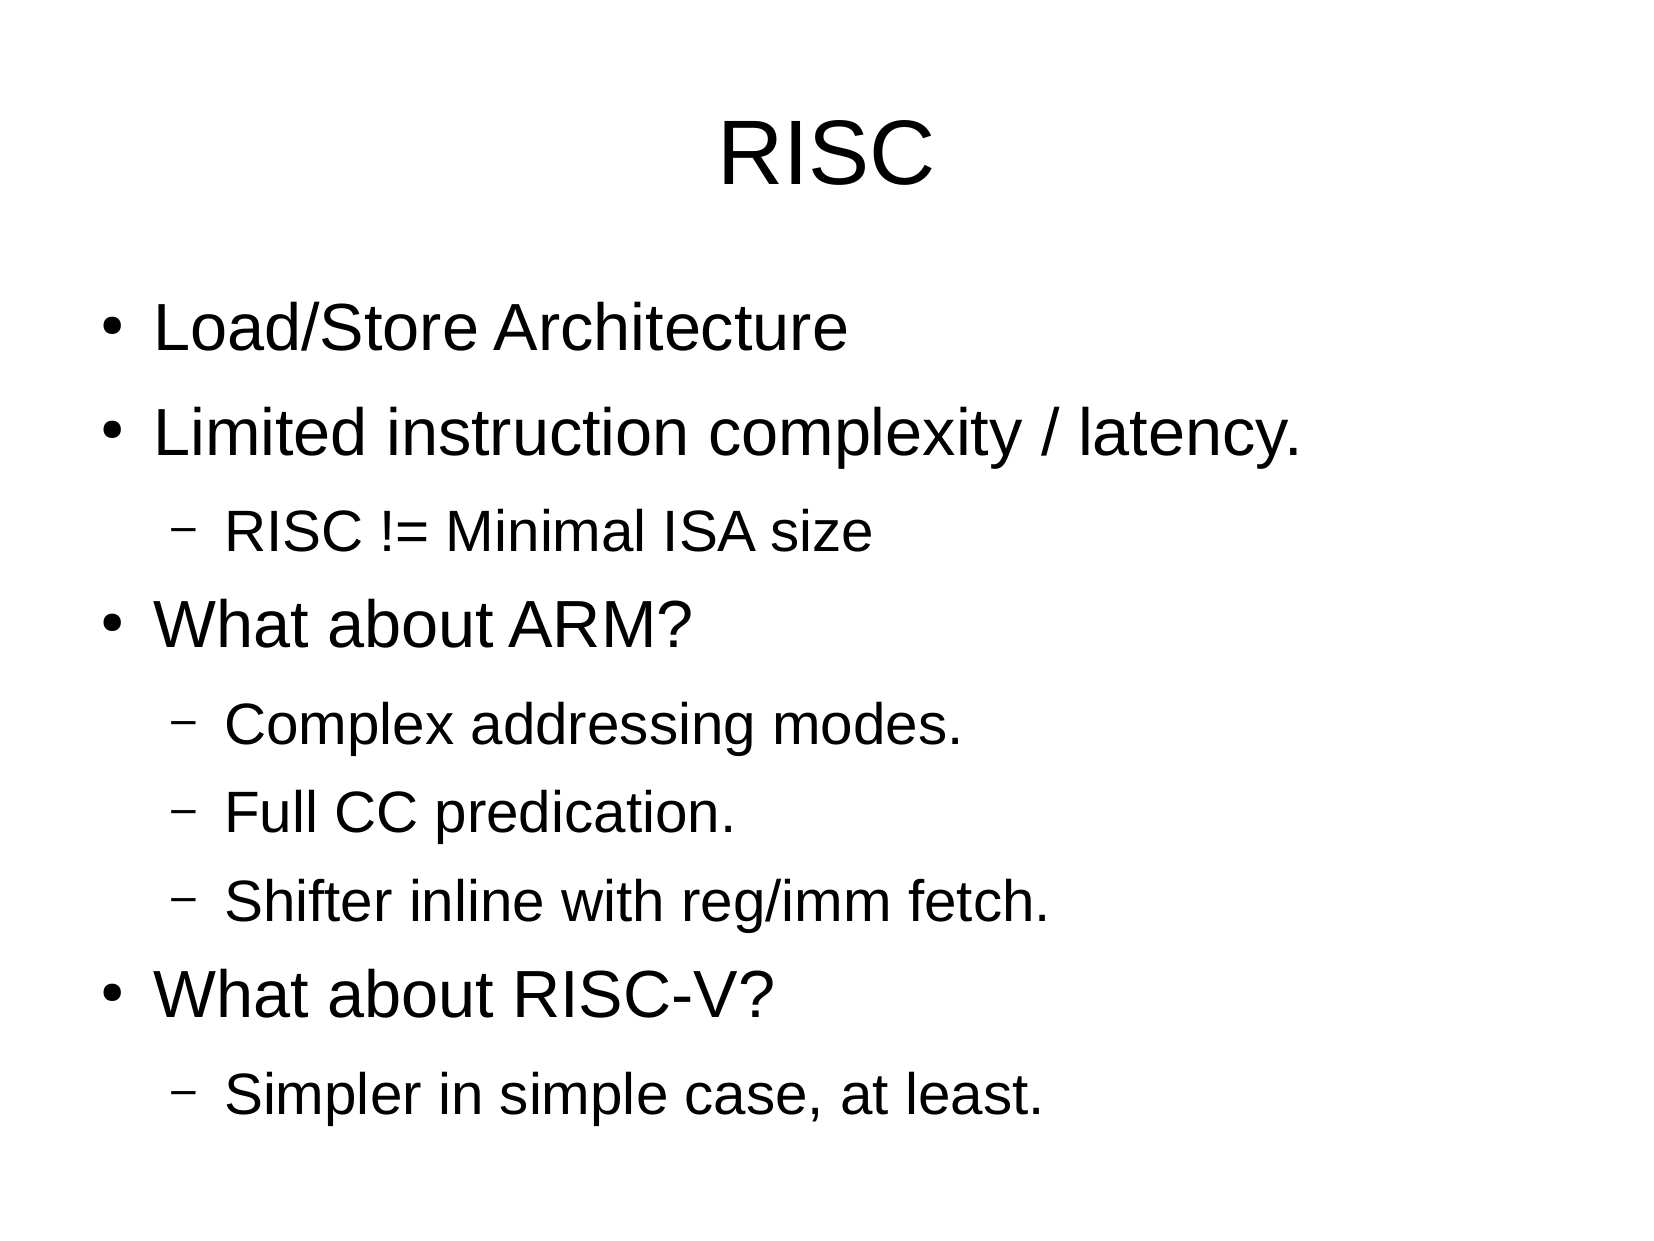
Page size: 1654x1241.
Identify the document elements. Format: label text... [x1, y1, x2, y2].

title RISC [82, 49, 1571, 257]
list Load/Store Architecture Limited instruction complexity / latency. RISC != Minimal ISA size What about ARM? Complex addressing modes. Full CC predication. Shifter inline with reg/imm fetch. What about RISC-V? Simpler in simple case, at least. [82, 290, 1571, 1126]
